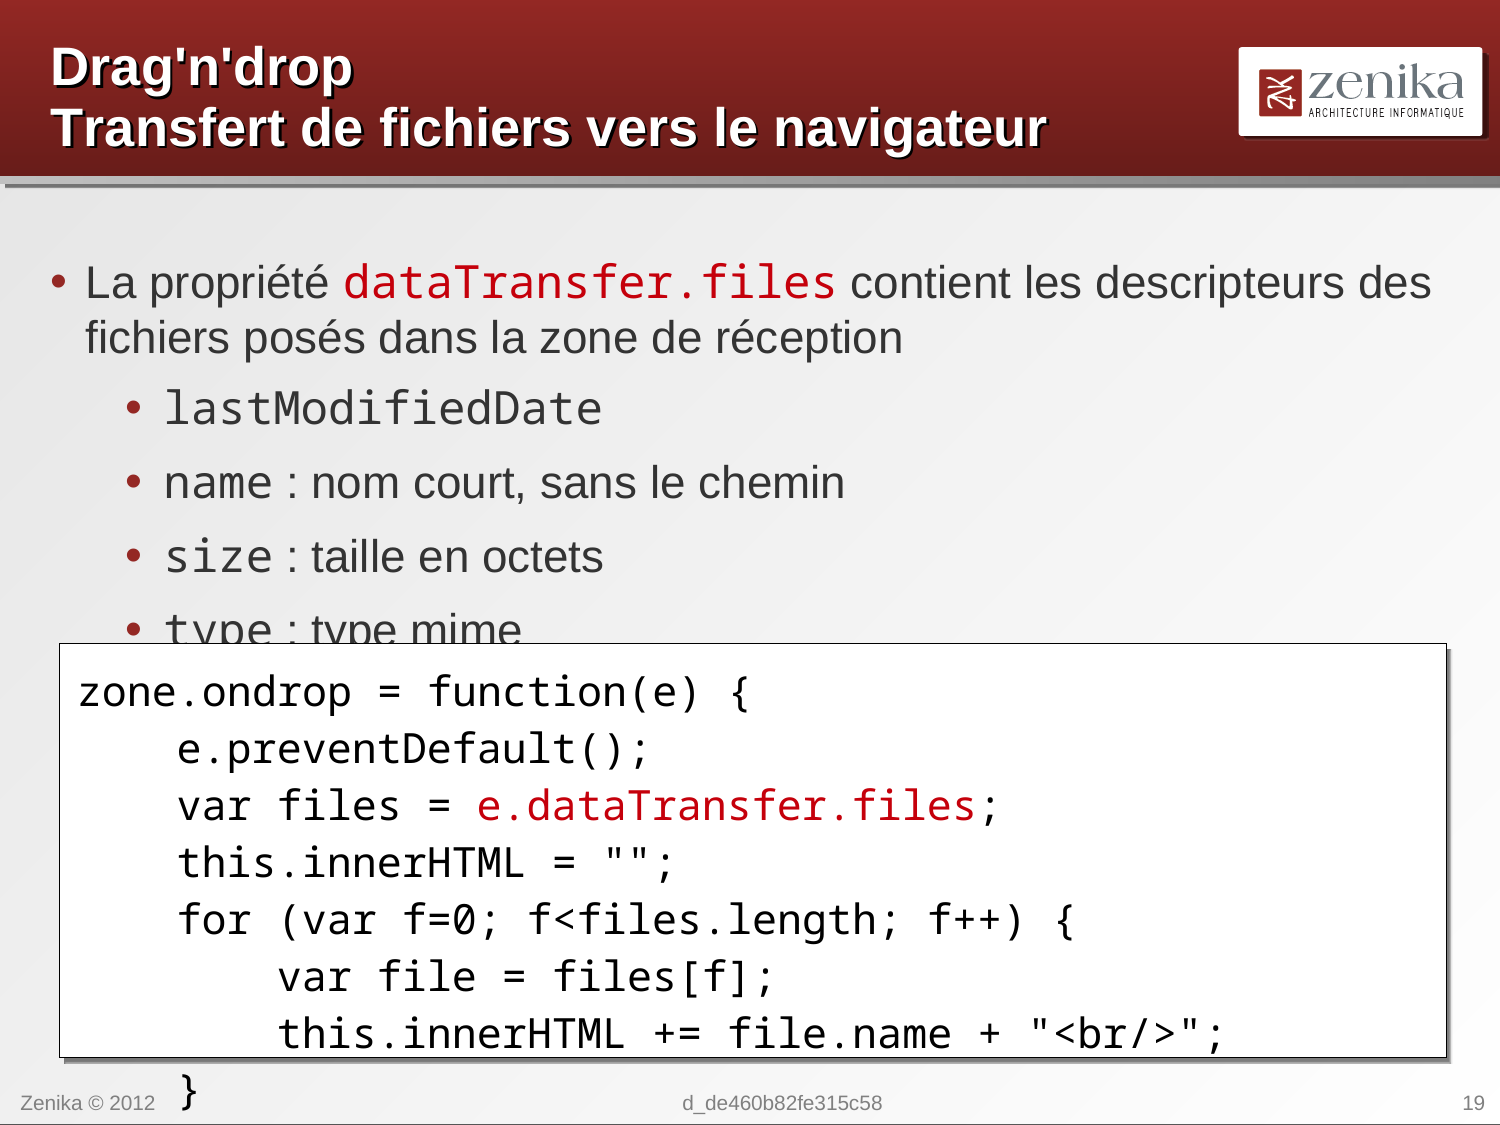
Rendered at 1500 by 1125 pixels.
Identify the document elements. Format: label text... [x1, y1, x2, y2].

text_box zone.ondrop = function(e) { e.preventDefault(); var files = e.dataTransfer.files; this.innerHTML = ""; for (var f=0; f<files.length; f++) { var file = files[f]; this.innerHTML += file.name + "<br/>"; } }; [59, 643, 1447, 1058]
list La propriété dataTransfer.files contient les descripteurs des fichiers posés dans la zone de réception lastModifiedDate name : nom court, sans le chemin size : taille en octets type : type mime [50, 249, 1435, 1079]
title Drag'n'drop Transfert de fichiers vers le navigateur [50, 15, 1206, 180]
picture [1257, 58, 1464, 125]
